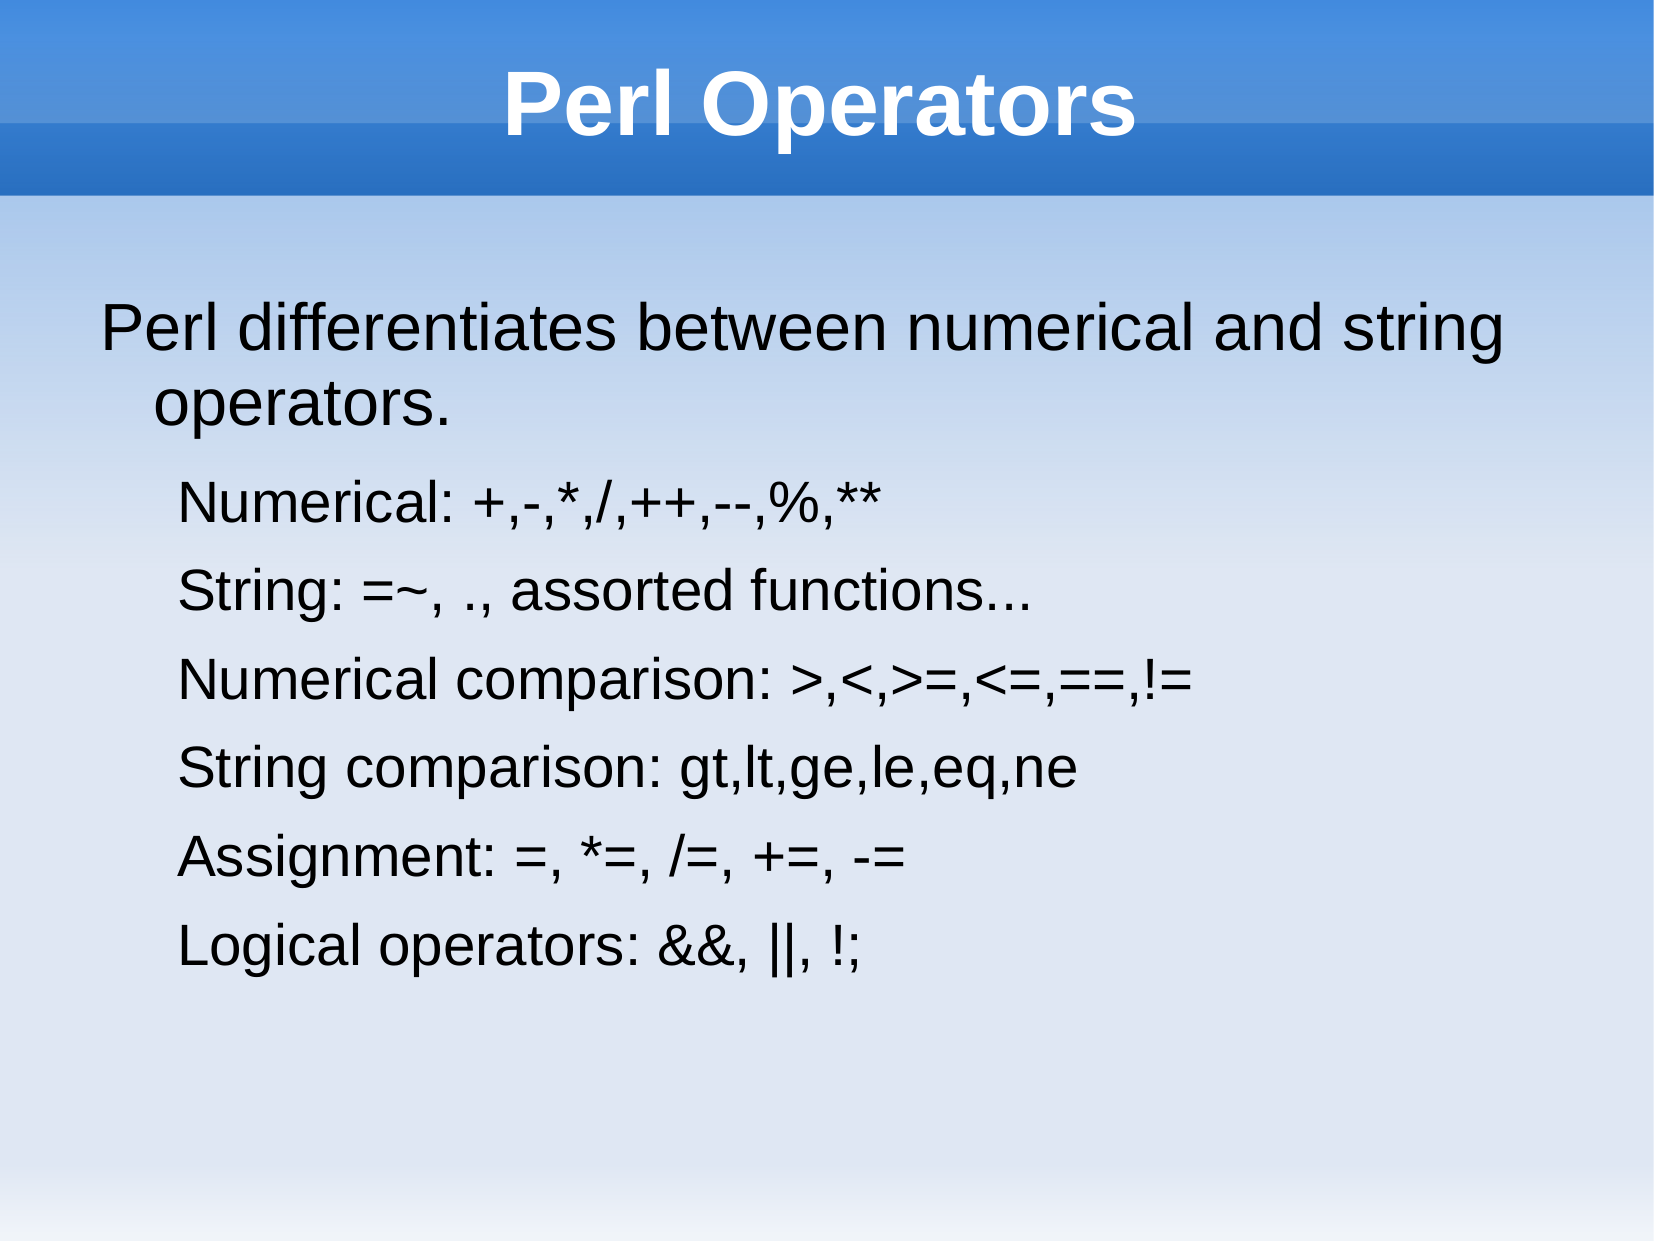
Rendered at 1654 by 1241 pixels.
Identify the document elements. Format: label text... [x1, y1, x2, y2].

picture [0, 0, 1654, 1241]
list Perl differentiates between numerical and string operators. Numerical: +,-,*,/,++,--,%,** String: =~, ., assorted functions... Numerical comparison: >,<,>=,<=,==,!= String comparison: gt,lt,ge,le,eq,ne Assignment: =, *=, /=, +=, -= Logical operators: &&, ||, !; [82, 290, 1571, 1109]
title Perl Operators [76, 0, 1565, 208]
